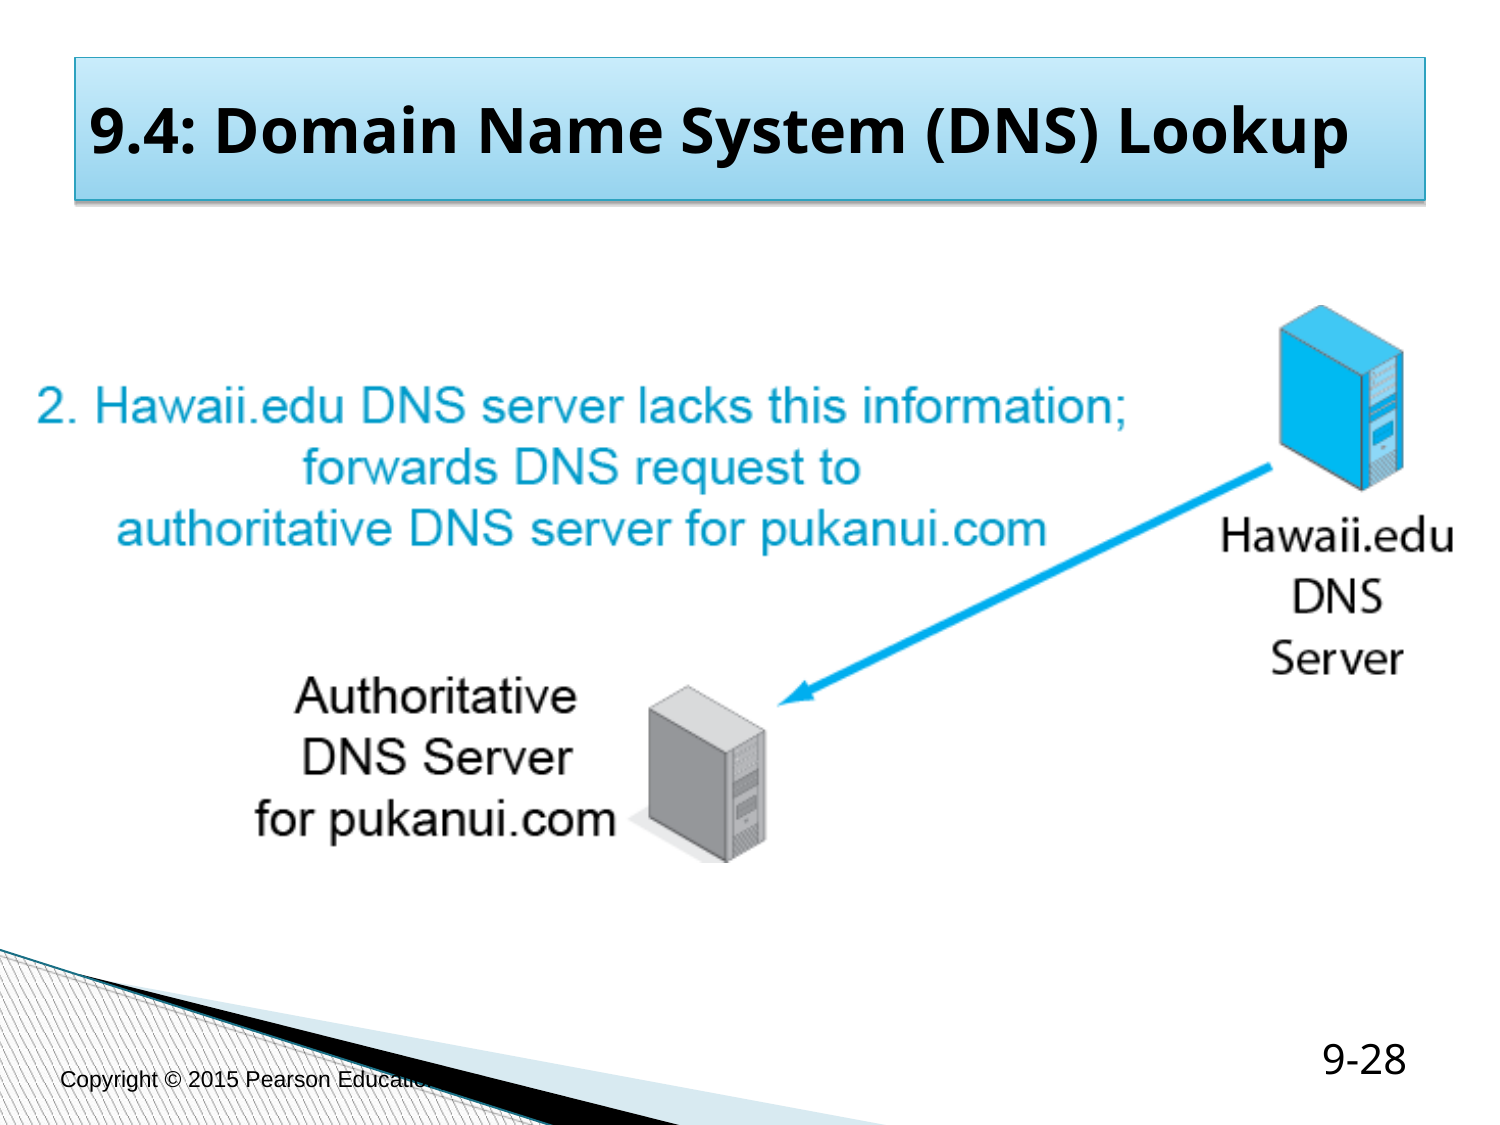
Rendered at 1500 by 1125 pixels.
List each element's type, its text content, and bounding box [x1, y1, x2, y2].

title 9.4: Domain Name System (DNS) Lookup [75, 57, 1425, 200]
picture [0, 952, 543, 1125]
footer Copyright © 2015 Pearson Education, Inc. [37, 1050, 513, 1100]
slide_number 9-<number> [1287, 1037, 1423, 1098]
picture [37, 305, 1457, 863]
